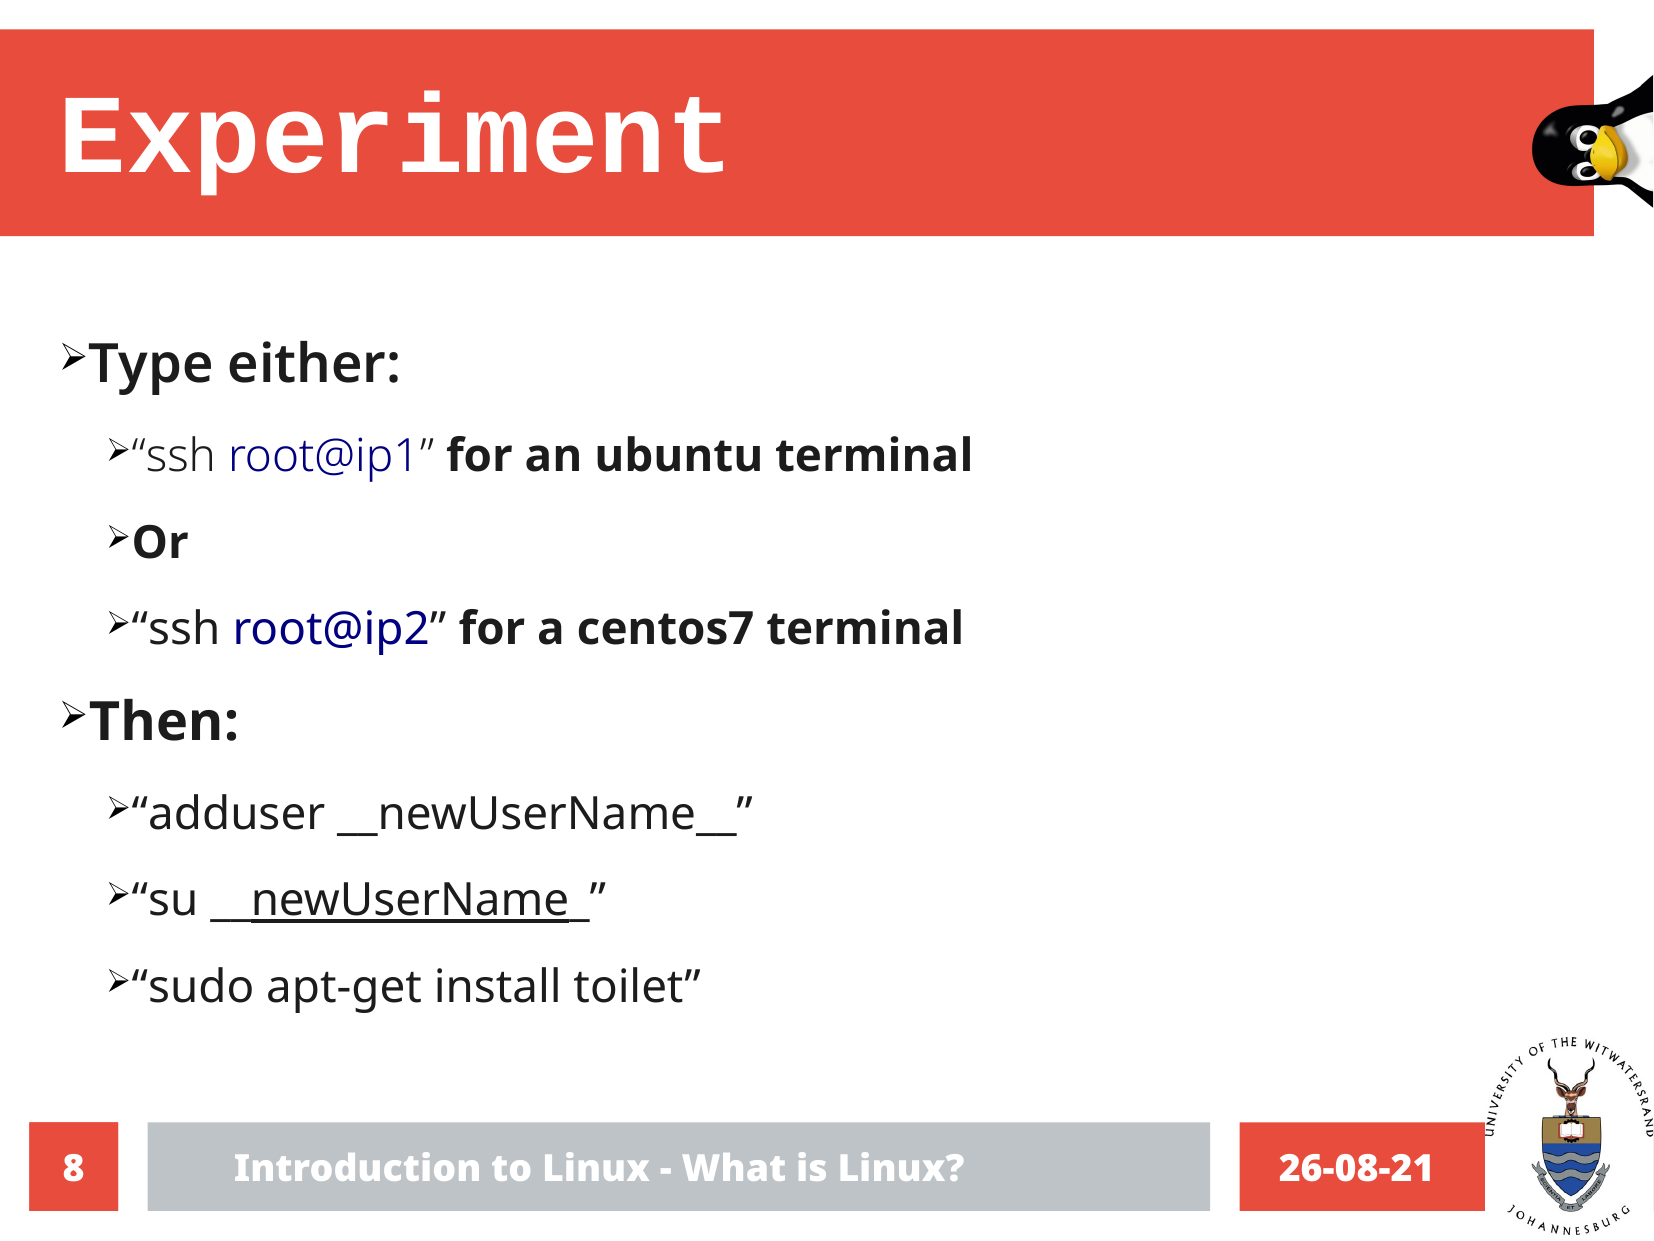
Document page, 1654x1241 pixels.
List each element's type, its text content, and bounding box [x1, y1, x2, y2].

title Experiment [58, 59, 1594, 207]
list Type either: “ssh root@ip1” for an ubuntu terminal Or “ssh root@ip2” for a centos7 terminal Then: “adduser __newUserName__” “su __newUserName_” “sudo apt-get install toilet” [58, 324, 1565, 1093]
picture [1485, 1037, 1654, 1235]
picture [1515, 24, 1654, 276]
